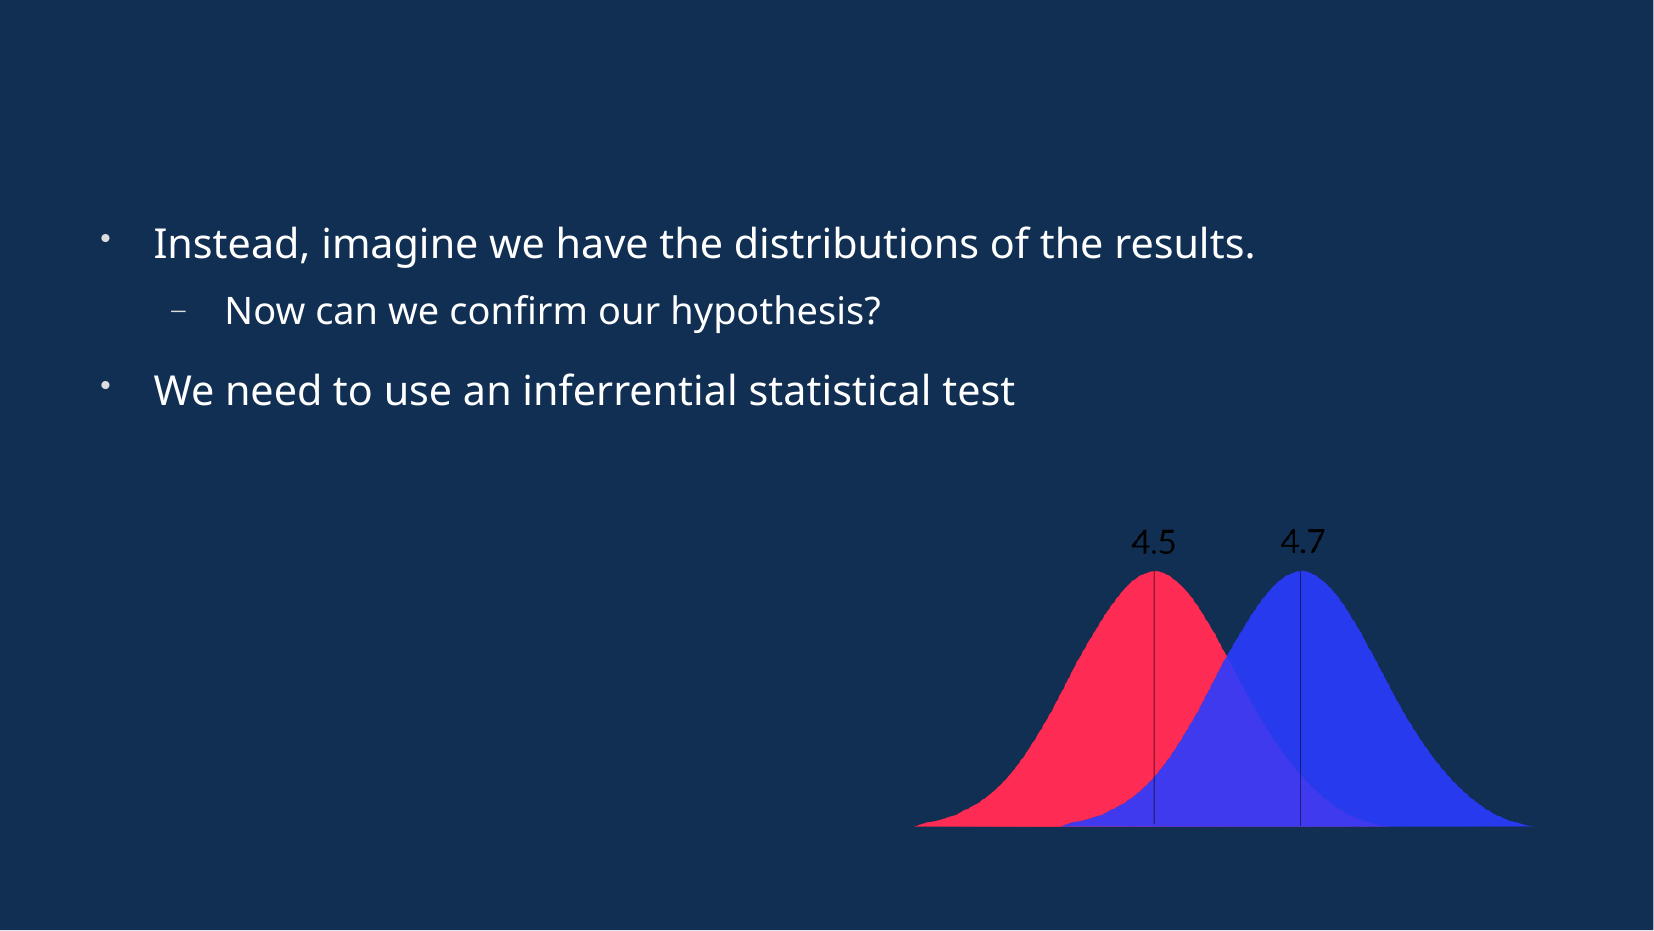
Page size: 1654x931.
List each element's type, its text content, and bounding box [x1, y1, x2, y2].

list Instead, imagine we have the distributions of the results. Now can we confirm our hypothesis? We need to use an inferrential statistical test [82, 217, 1571, 758]
picture [913, 529, 1536, 827]
